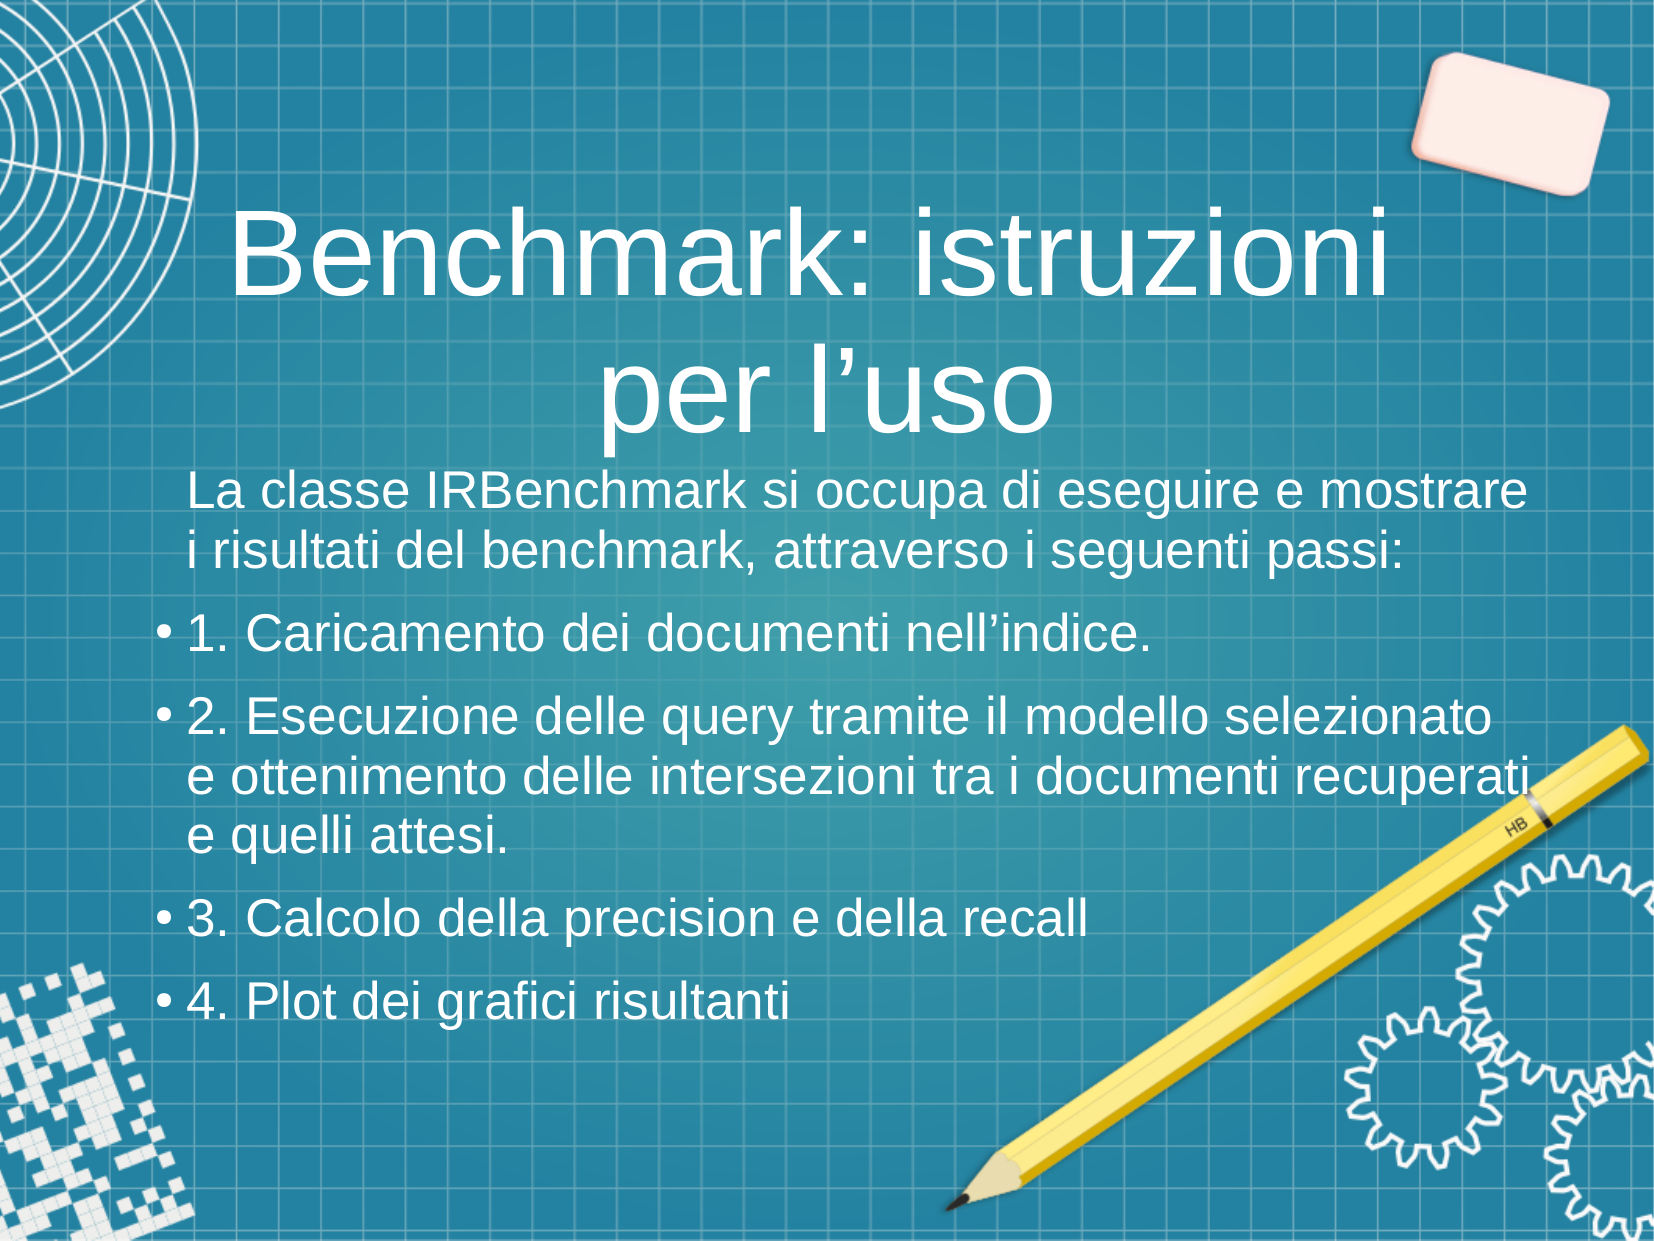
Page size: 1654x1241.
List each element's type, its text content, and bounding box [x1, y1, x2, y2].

picture [0, 0, 1654, 1241]
list La classe IRBenchmark si occupa di eseguire e mostrare i risultati del benchmark, attraverso i seguenti passi: 1. Caricamento dei documenti nell’indice. 2. Esecuzione delle query tramite il modello selezionato e ottenimento delle intersezioni tra i documenti recuperati e quelli attesi. 3. Calcolo della precision e della recall 4. Plot dei grafici risultanti [143, 460, 1538, 1075]
title Benchmark: istruzioni per l’uso [82, 179, 1571, 464]
